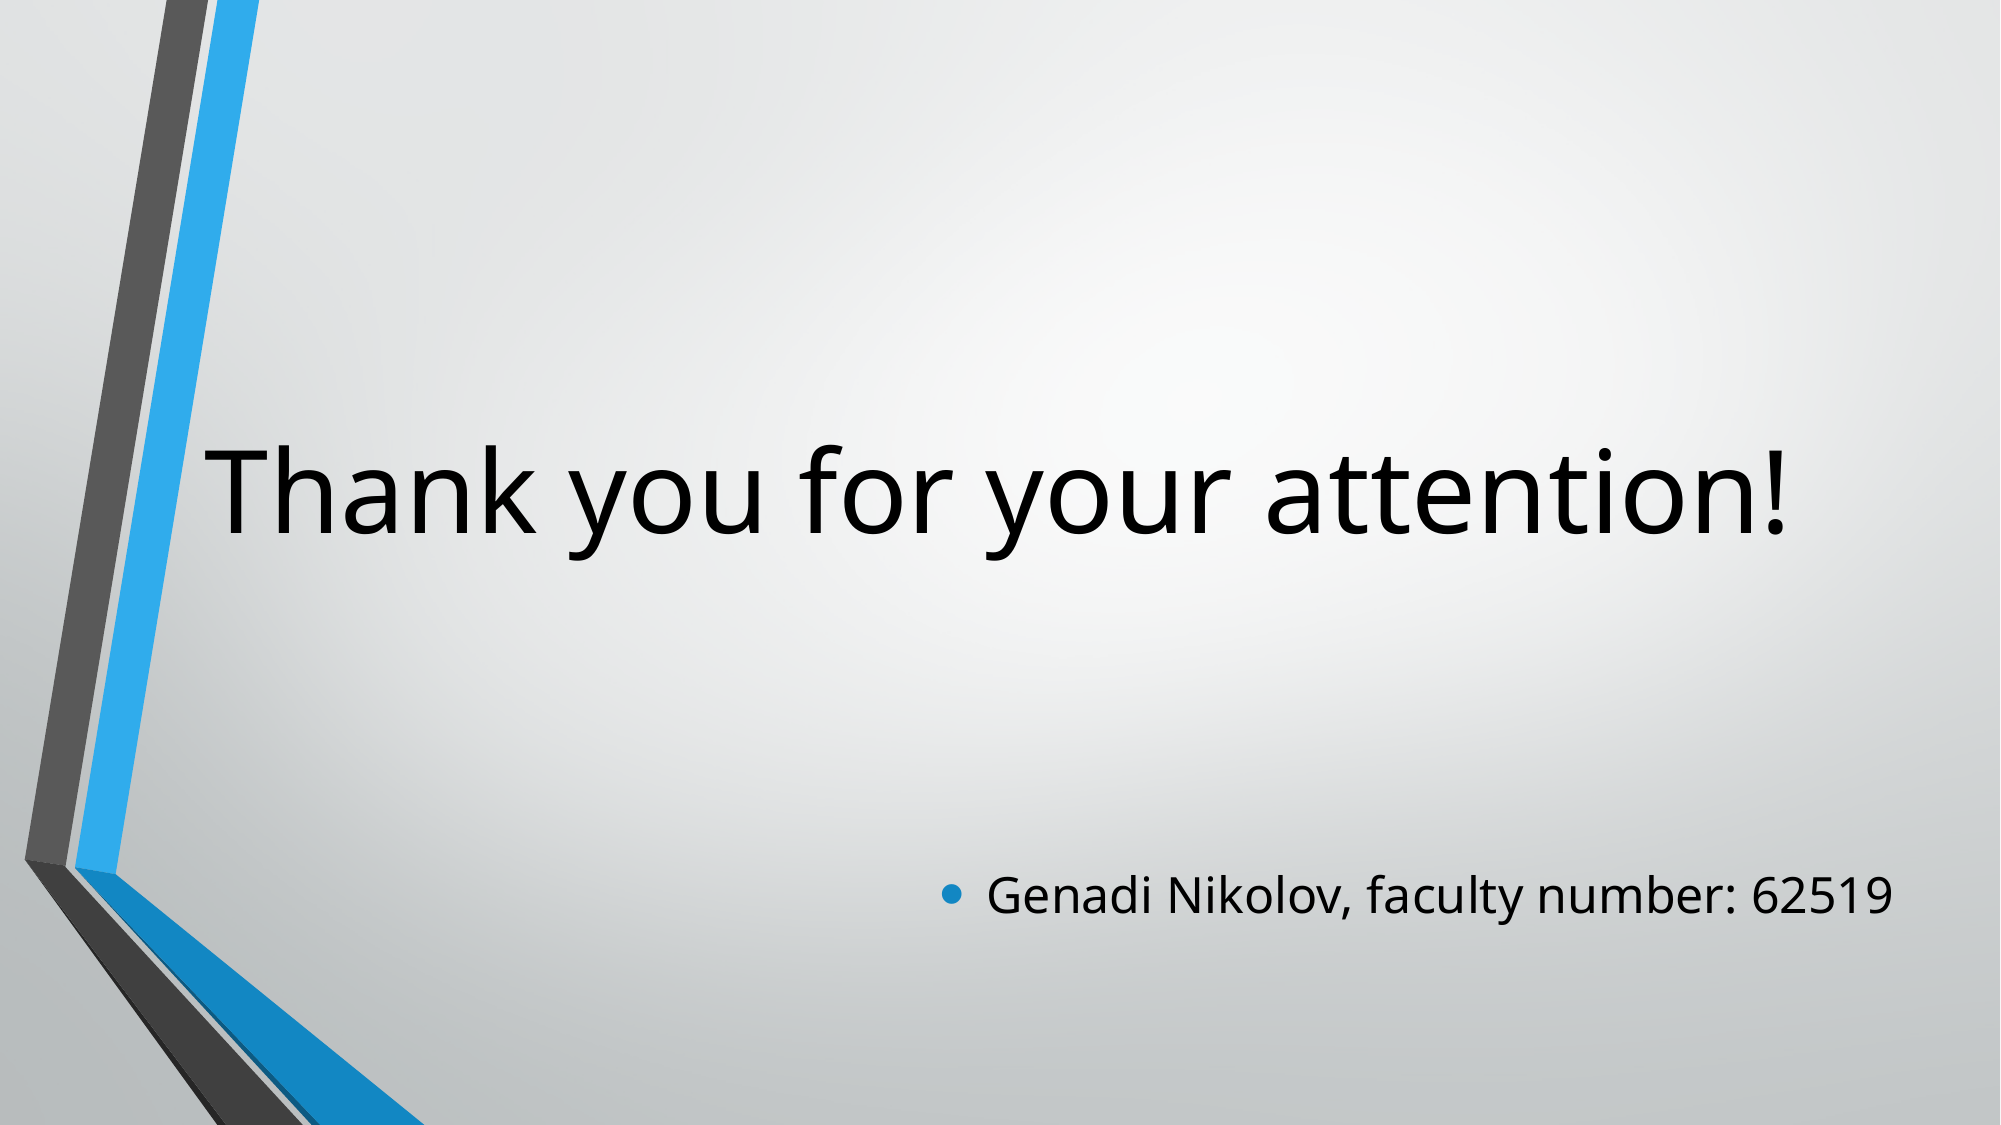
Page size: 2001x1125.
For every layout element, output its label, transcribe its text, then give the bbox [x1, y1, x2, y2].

list Genadi Nikolov, faculty number: 62519 [924, 637, 2000, 1125]
title Thank you for your attention! [178, 343, 1822, 632]
